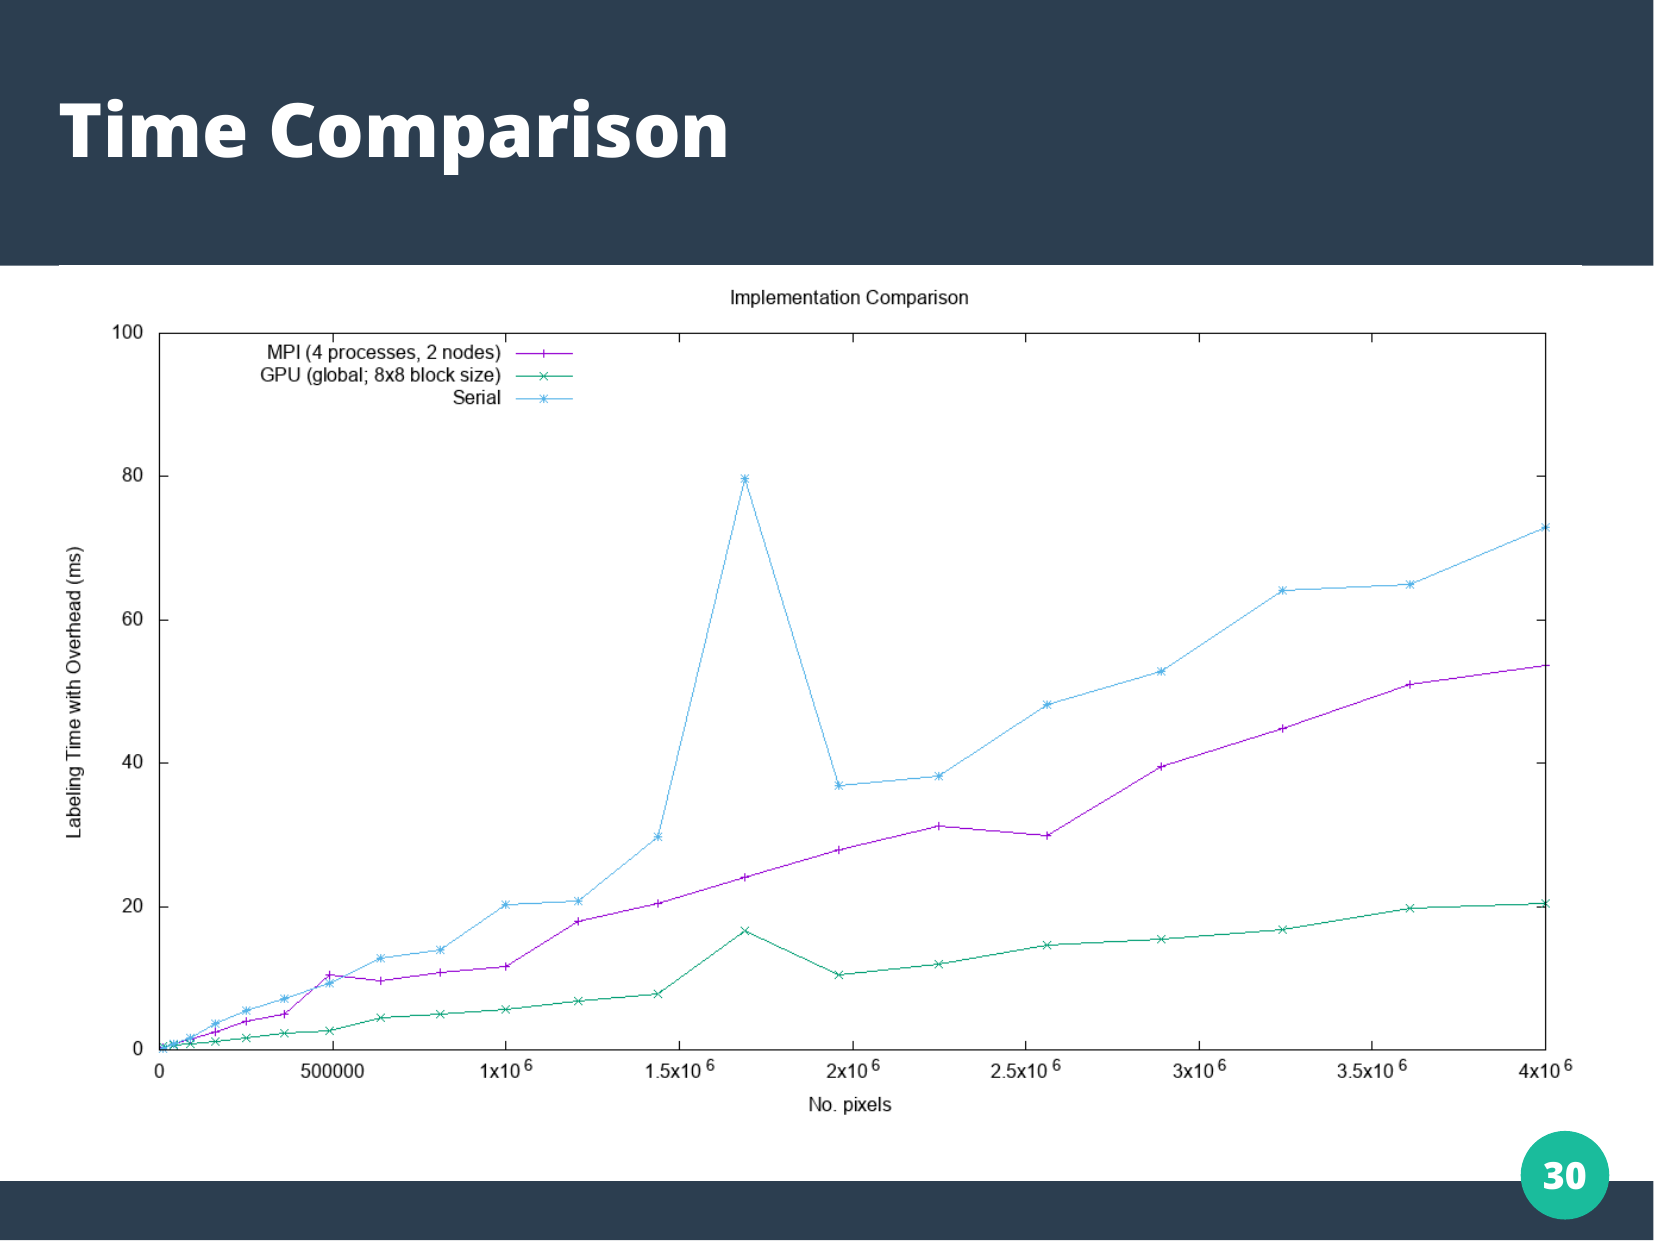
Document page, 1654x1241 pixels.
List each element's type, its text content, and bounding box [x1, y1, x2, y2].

title Time Comparison [59, 49, 1595, 207]
picture [59, 265, 1582, 1123]
